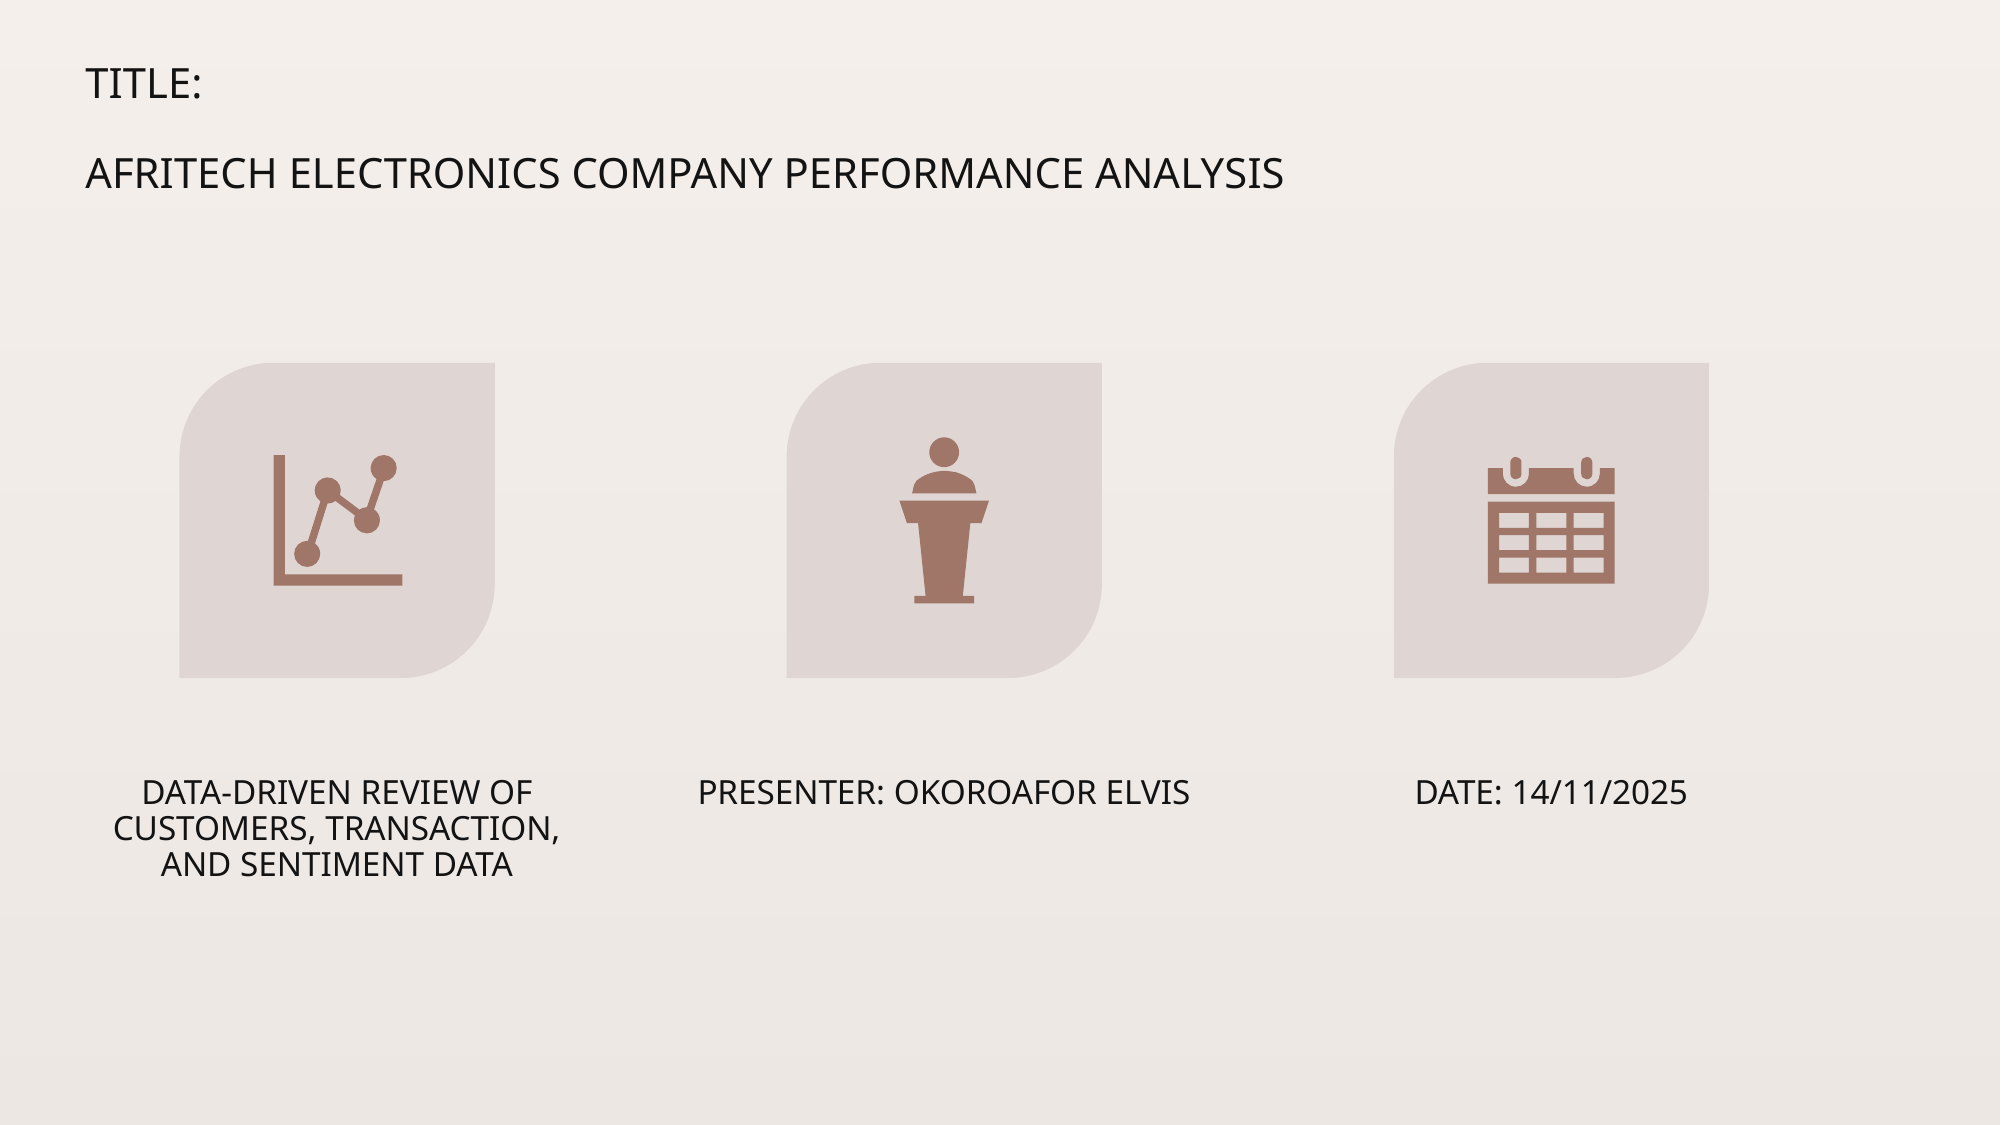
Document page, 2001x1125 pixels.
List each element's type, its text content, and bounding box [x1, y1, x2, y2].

text_box [1393, 362, 1710, 679]
text_box Presenter: OKOROAFOR ELVIS [685, 776, 1203, 895]
title title: Afritech electronics company performance analysis [70, 46, 1819, 206]
text_box [179, 362, 495, 679]
text_box [786, 362, 1102, 679]
text_box Data-Driven Review of Customers, Transaction, and Sentiment Data [78, 776, 596, 895]
text_box Date: 14/11/2025 [1293, 776, 1810, 895]
